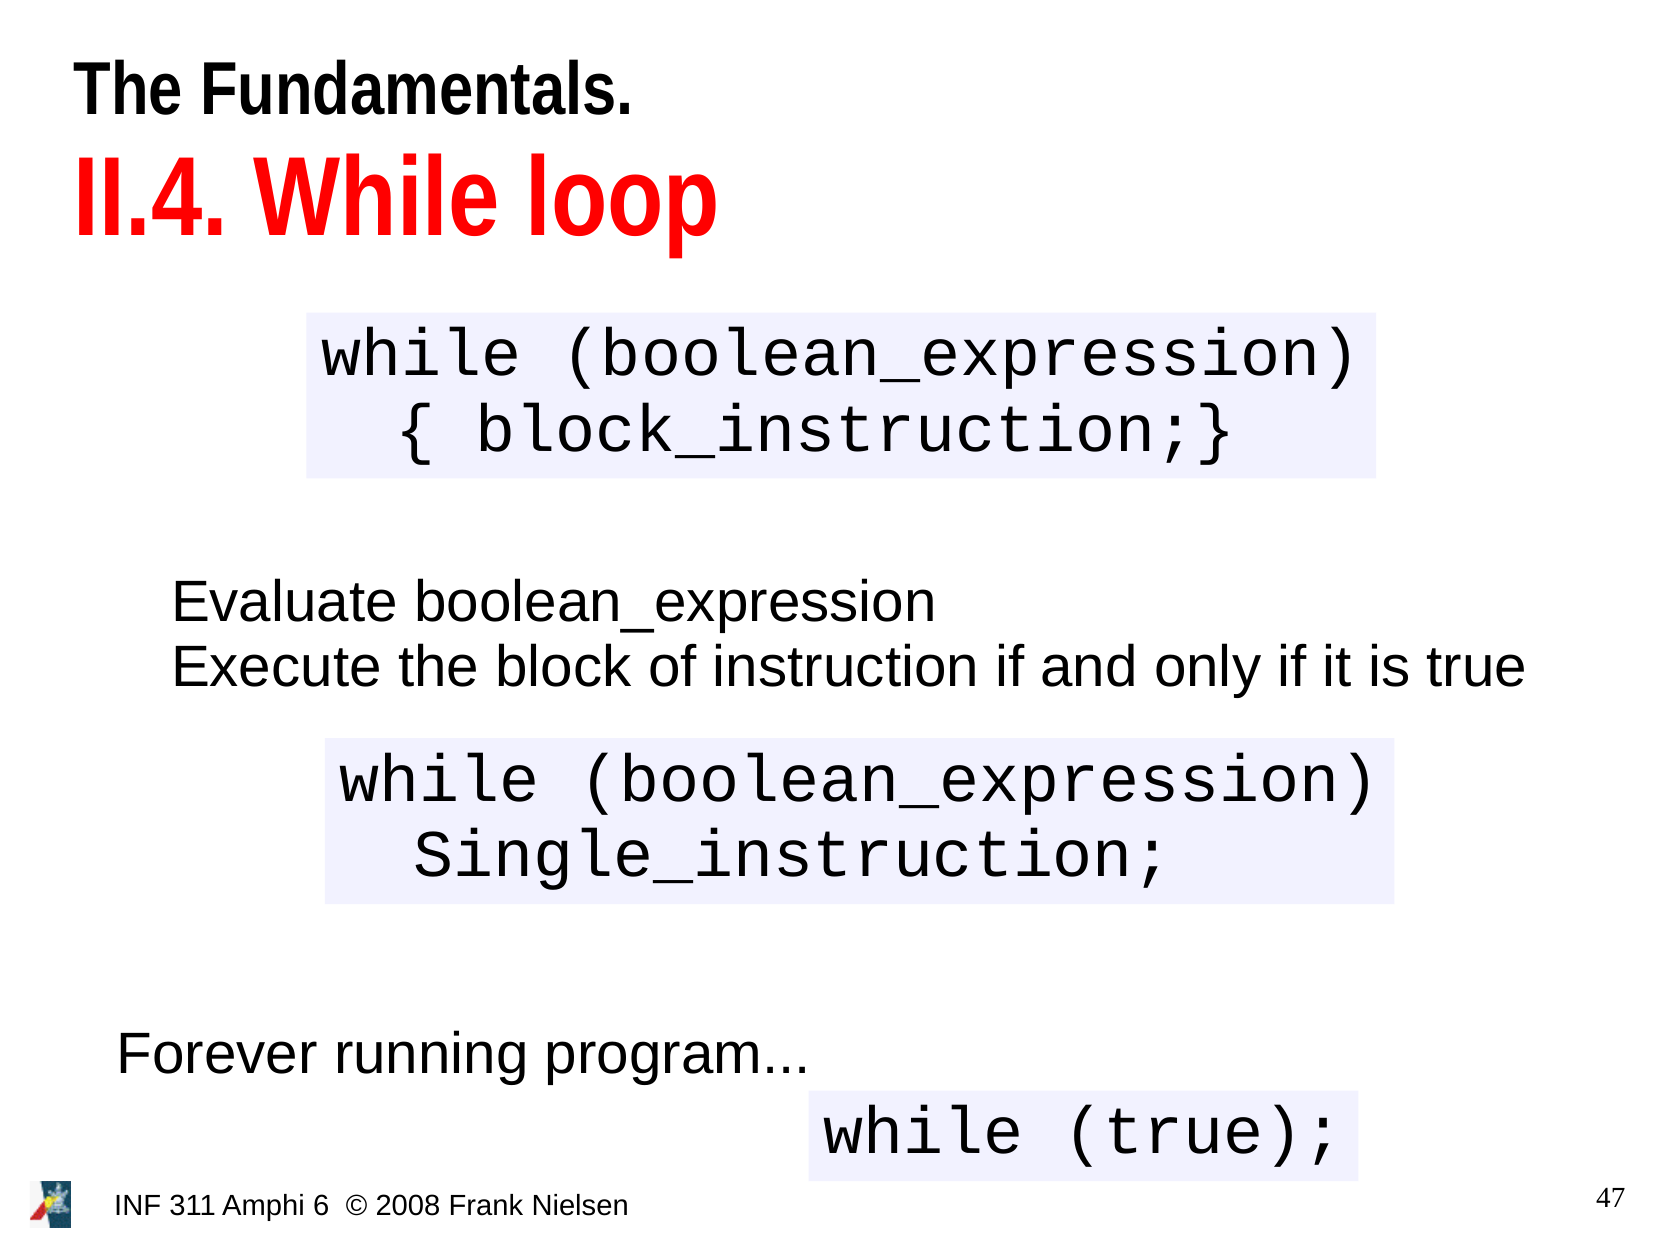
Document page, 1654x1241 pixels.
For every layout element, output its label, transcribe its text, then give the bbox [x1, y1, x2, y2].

picture [29, 1181, 71, 1228]
text_box while (true); [808, 1090, 1359, 1182]
text_box Forever running program... [102, 1012, 827, 1093]
text_box while (boolean_expression) Single_instruction; [324, 738, 1395, 905]
text_box The Fundamentals. II.4. While loop [59, 36, 736, 267]
text_box while (boolean_expression) { block_instruction;} [306, 312, 1377, 479]
text_box Evaluate boolean_expression Execute the block of instruction if and only if it is true [140, 561, 1565, 706]
